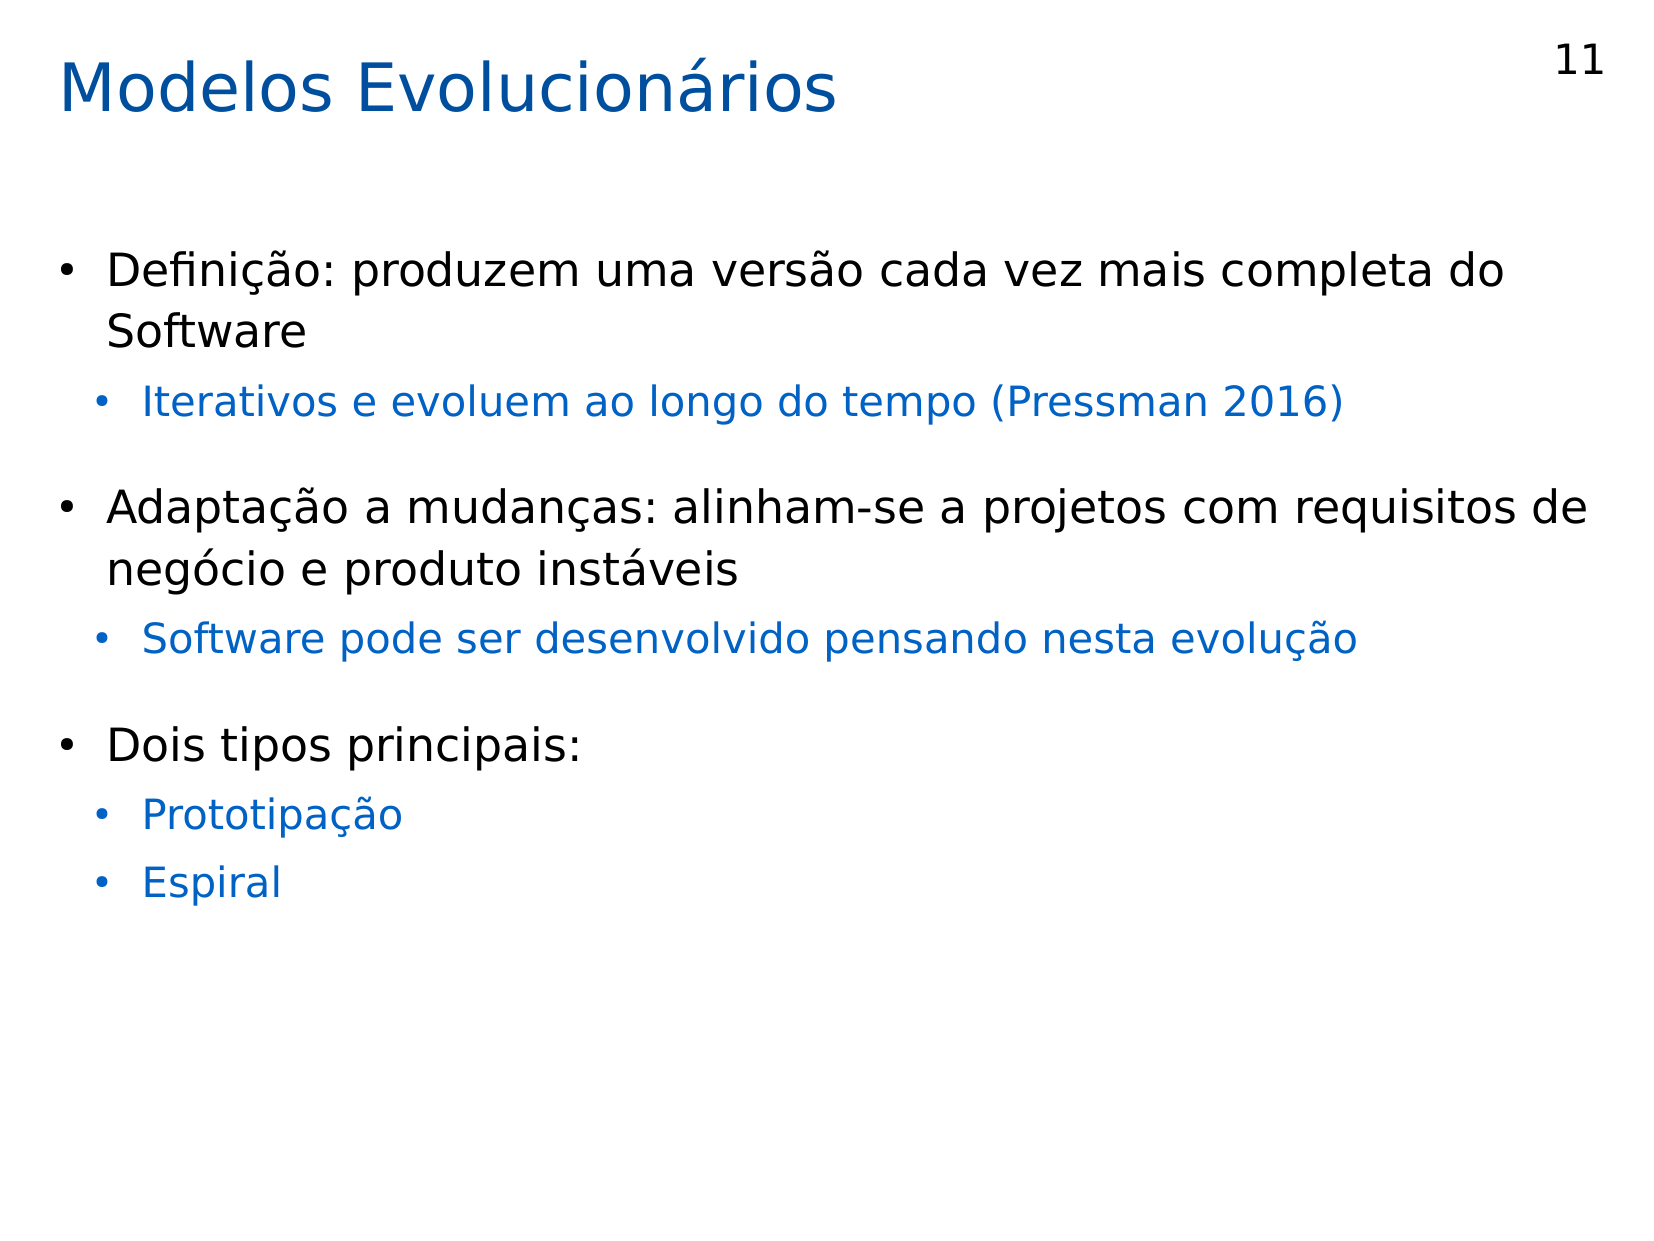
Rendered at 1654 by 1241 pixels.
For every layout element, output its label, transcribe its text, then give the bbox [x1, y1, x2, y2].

list Definição: produzem uma versão cada vez mais completa do Software Iterativos e evoluem ao longo do tempo (Pressman 2016) Adaptação a mudanças: alinham-se a projetos com requisitos de negócio e produto instáveis Software pode ser desenvolvido pensando nesta evolução Dois tipos principais: Prototipação Espiral [59, 236, 1595, 1211]
title Modelos Evolucionários [59, 29, 1506, 148]
